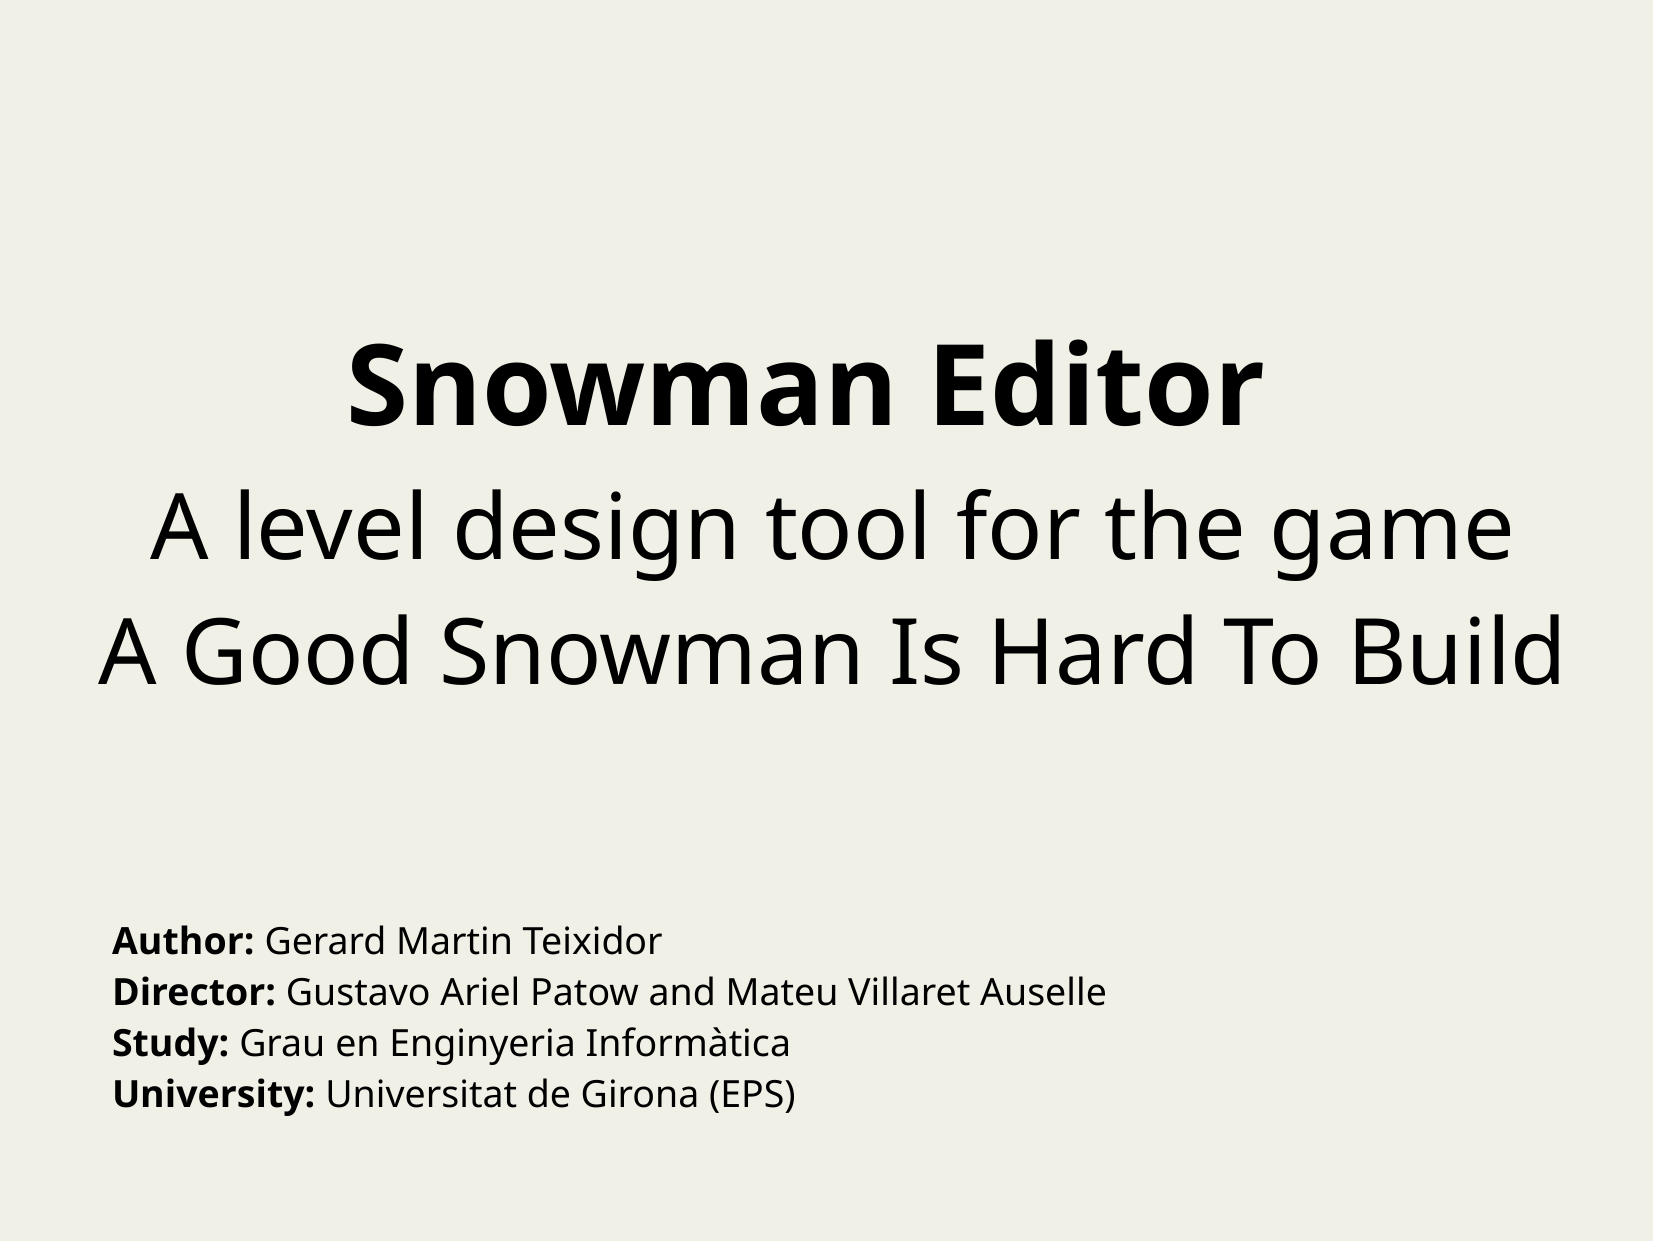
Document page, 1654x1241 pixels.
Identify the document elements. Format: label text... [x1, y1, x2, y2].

title Snowman Editor A level design tool for the game A Good Snowman Is Hard To Build [89, 293, 1578, 705]
text_box Author: Gerard Martin Teixidor Director: Gustavo Ariel Patow and Mateu Villaret Auselle Study: Grau en Enginyeria Informàtica University: Universitat de Girona (EPS) [97, 906, 1283, 1144]
